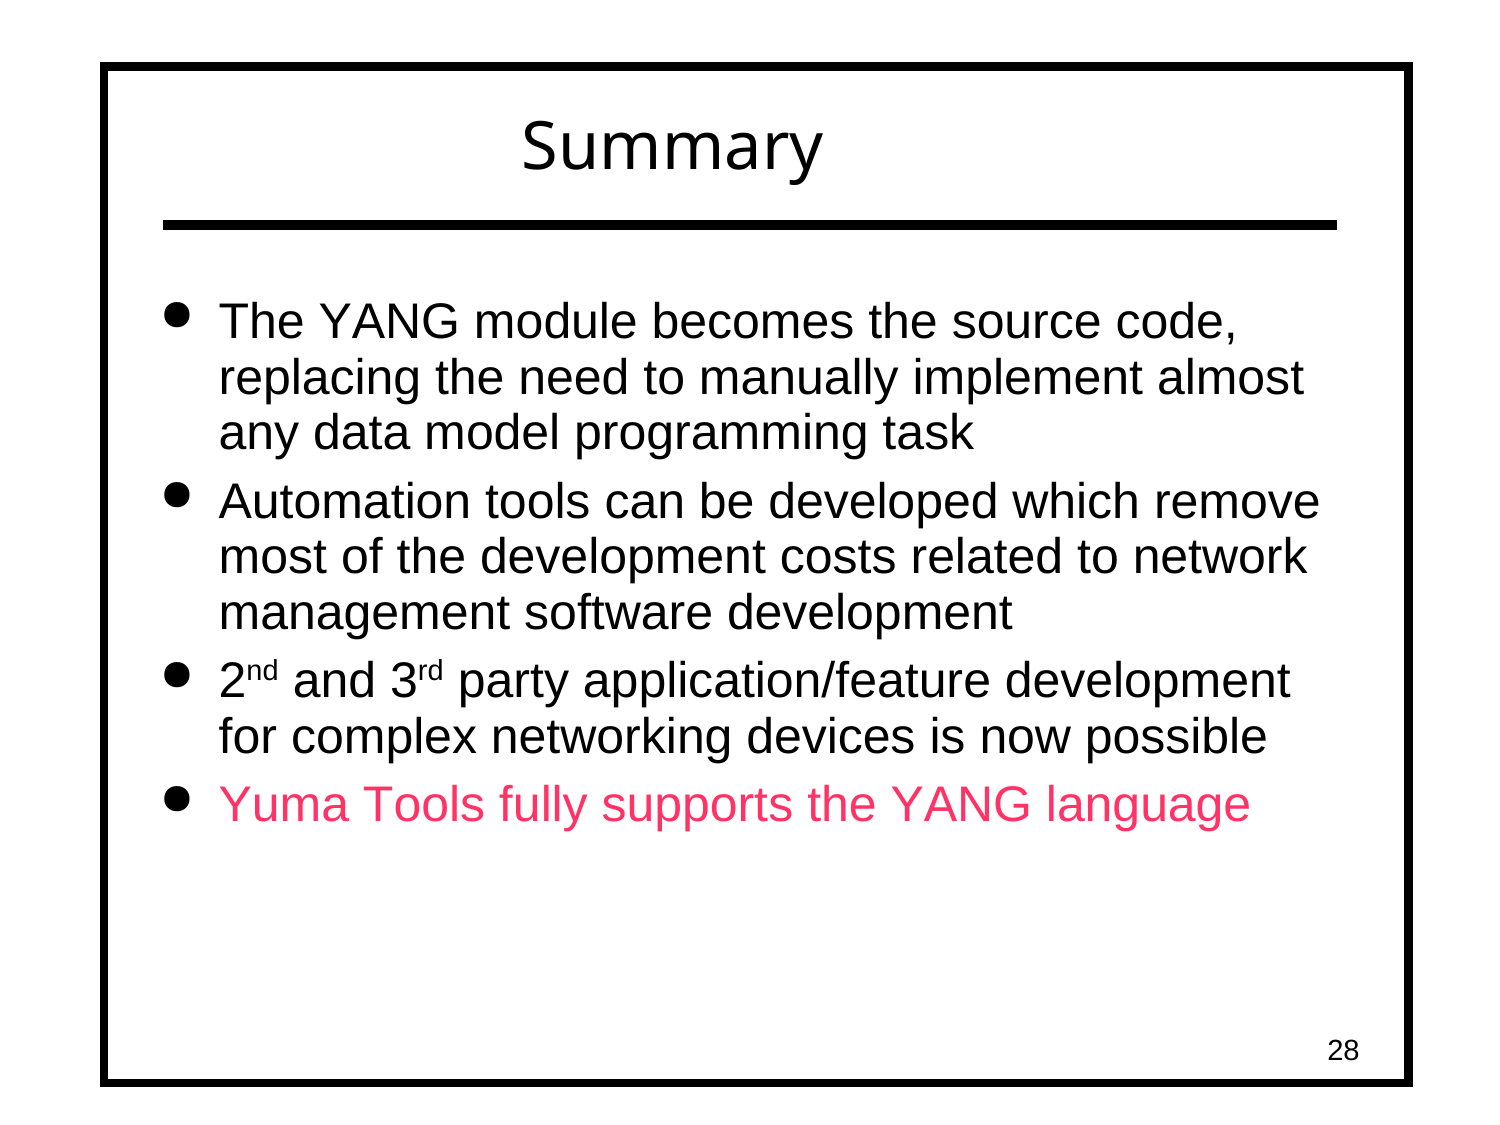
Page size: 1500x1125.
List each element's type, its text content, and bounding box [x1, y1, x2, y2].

list The YANG module becomes the source code, replacing the need to manually implement almost any data model programming task Automation tools can be developed which remove most of the development costs related to network management software development 2nd and 3rd party application/feature development for complex networking devices is now possible Yuma Tools fully supports the YANG language [162, 224, 1338, 986]
title Summary [162, 74, 1332, 213]
